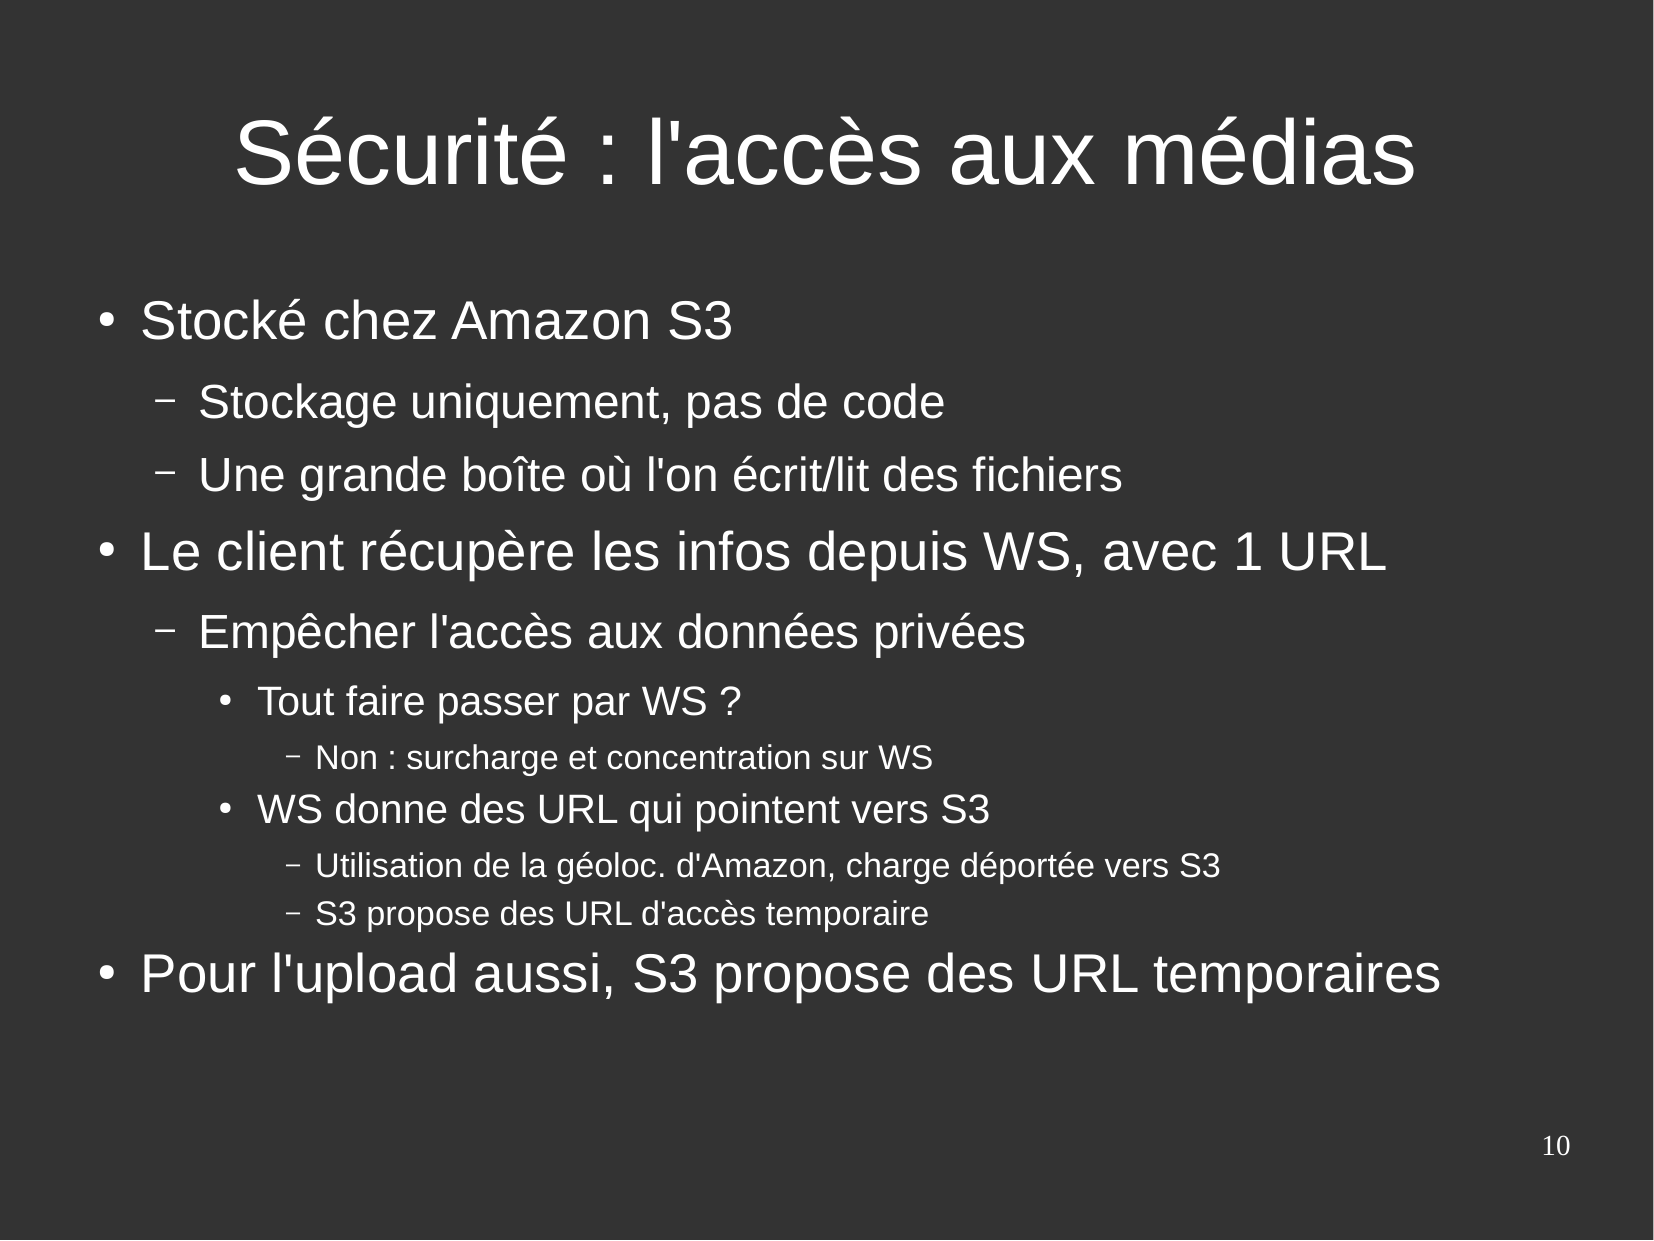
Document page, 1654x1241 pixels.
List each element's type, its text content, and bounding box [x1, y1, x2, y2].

list Stocké chez Amazon S3 Stockage uniquement, pas de code Une grande boîte où l'on écrit/lit des fichiers Le client récupère les infos depuis WS, avec 1 URL Empêcher l'accès aux données privées Tout faire passer par WS ? Non : surcharge et concentration sur WS WS donne des URL qui pointent vers S3 Utilisation de la géoloc. d'Amazon, charge déportée vers S3 S3 propose des URL d'accès temporaire Pour l'upload aussi, S3 propose des URL temporaires [82, 290, 1571, 1010]
title Sécurité : l'accès aux médias [82, 49, 1571, 257]
